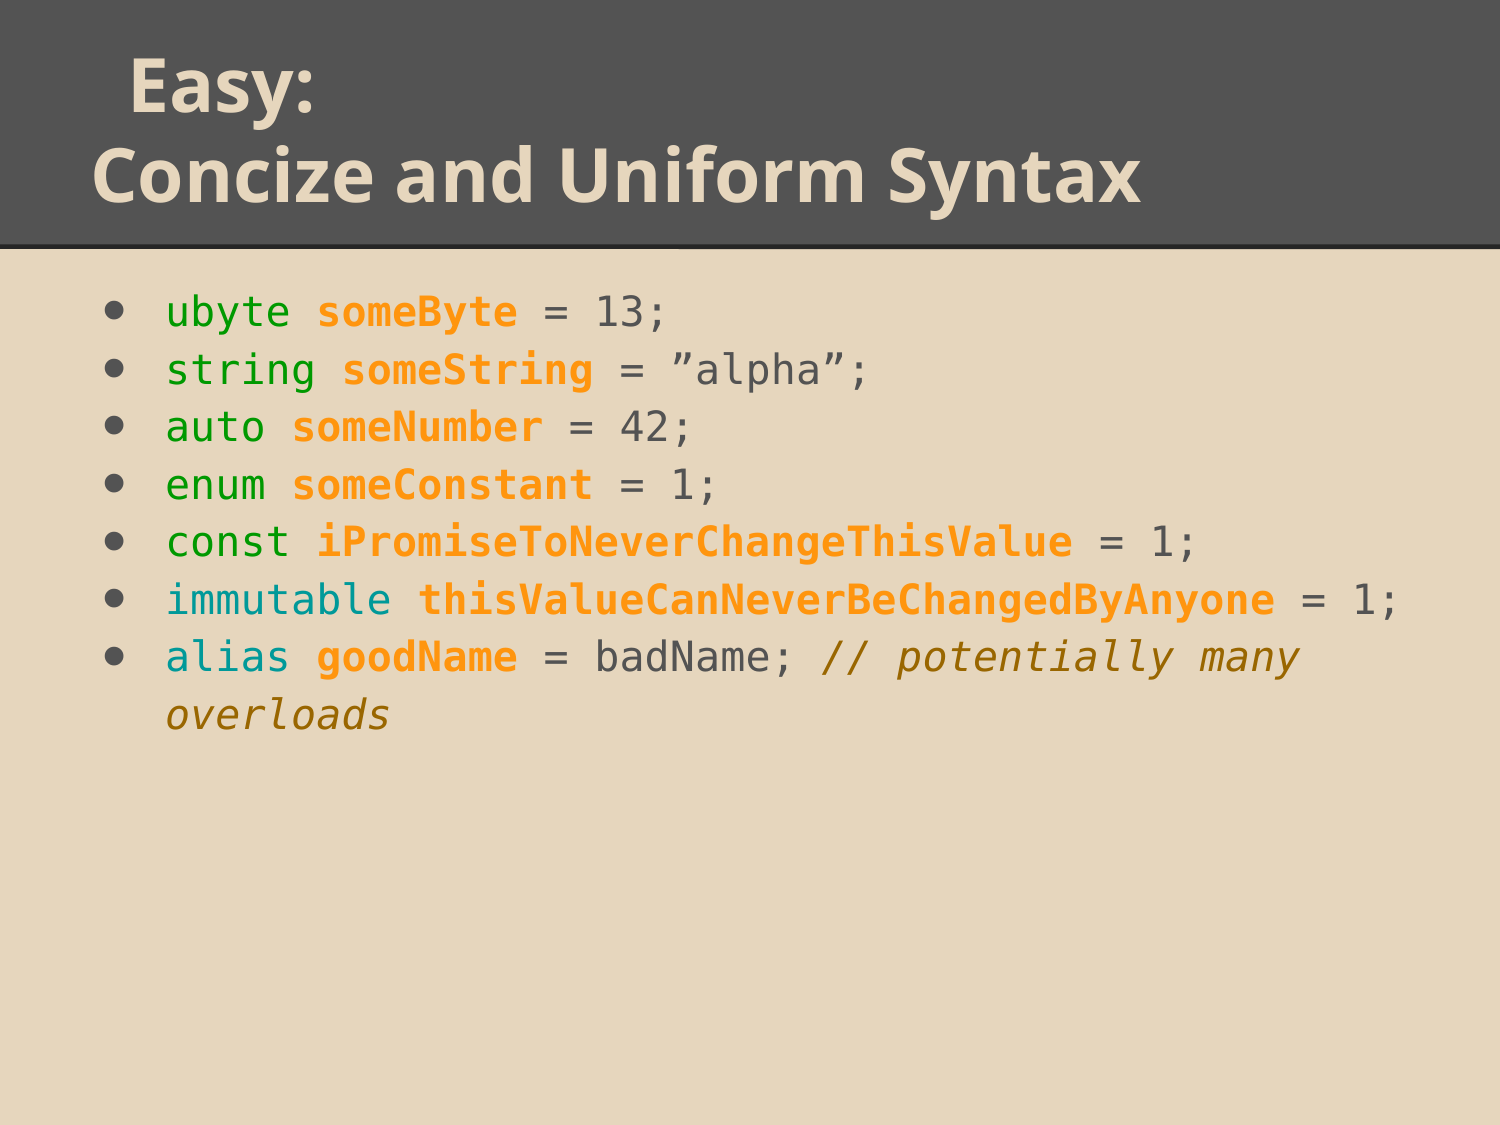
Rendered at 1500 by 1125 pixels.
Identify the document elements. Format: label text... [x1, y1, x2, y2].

list ubyte someByte = 13; string someString = ”alpha”; auto someNumber = 42; enum someConstant = 1; const iPromiseToNeverChangeThisValue = 1; immutable thisValueCanNeverBeChangedByAnyone = 1; alias goodName = badName; // potentially many overloads [75, 262, 1425, 1078]
title Easy: Concize and Uniform Syntax [75, 45, 1425, 233]
